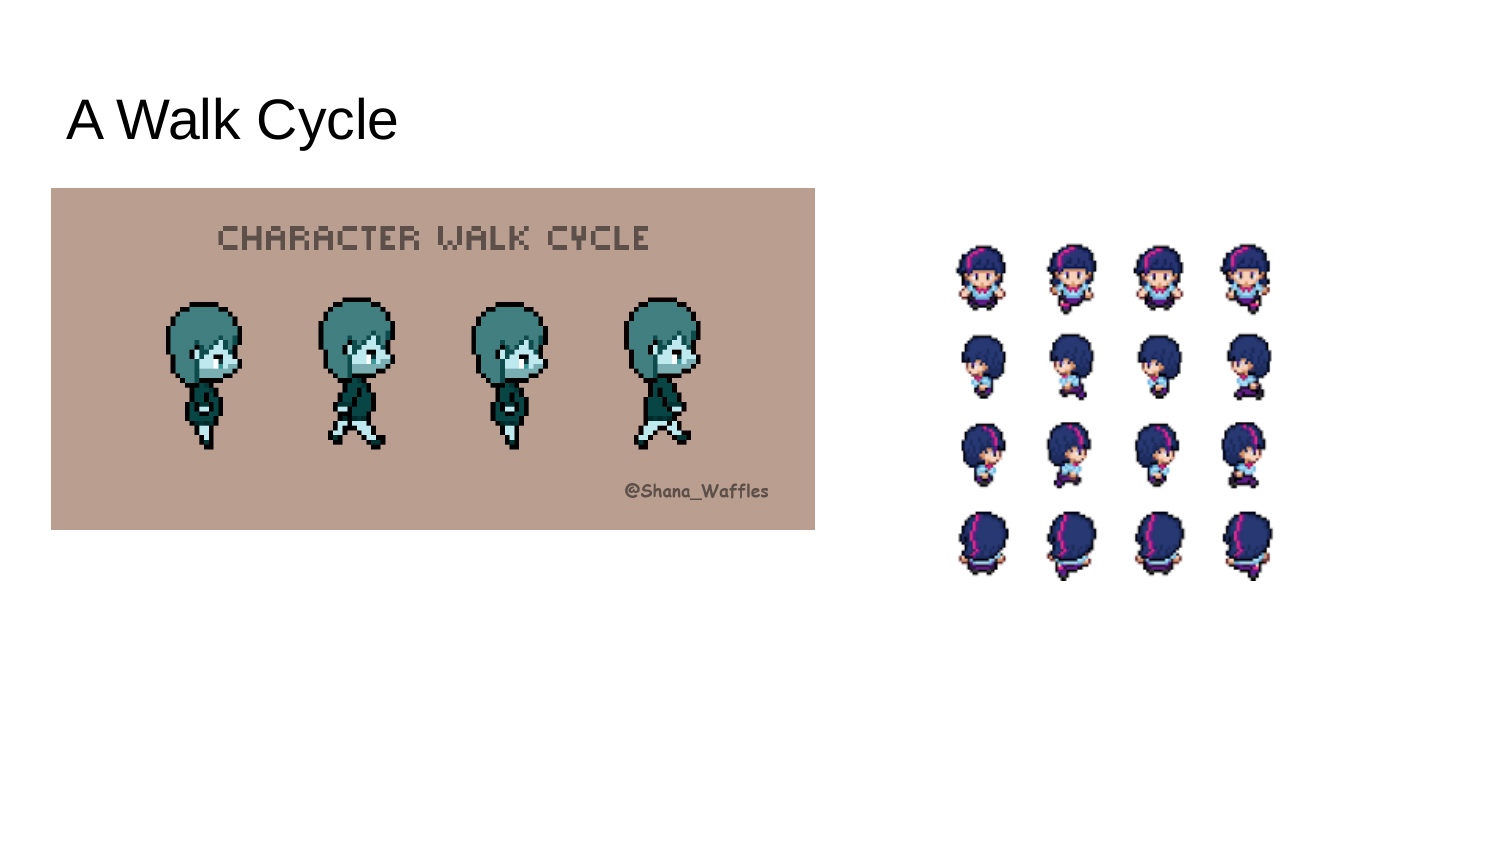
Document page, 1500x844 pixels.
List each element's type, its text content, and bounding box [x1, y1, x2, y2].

picture [940, 228, 1292, 581]
title A Walk Cycle [51, 72, 1449, 167]
picture [51, 188, 815, 530]
